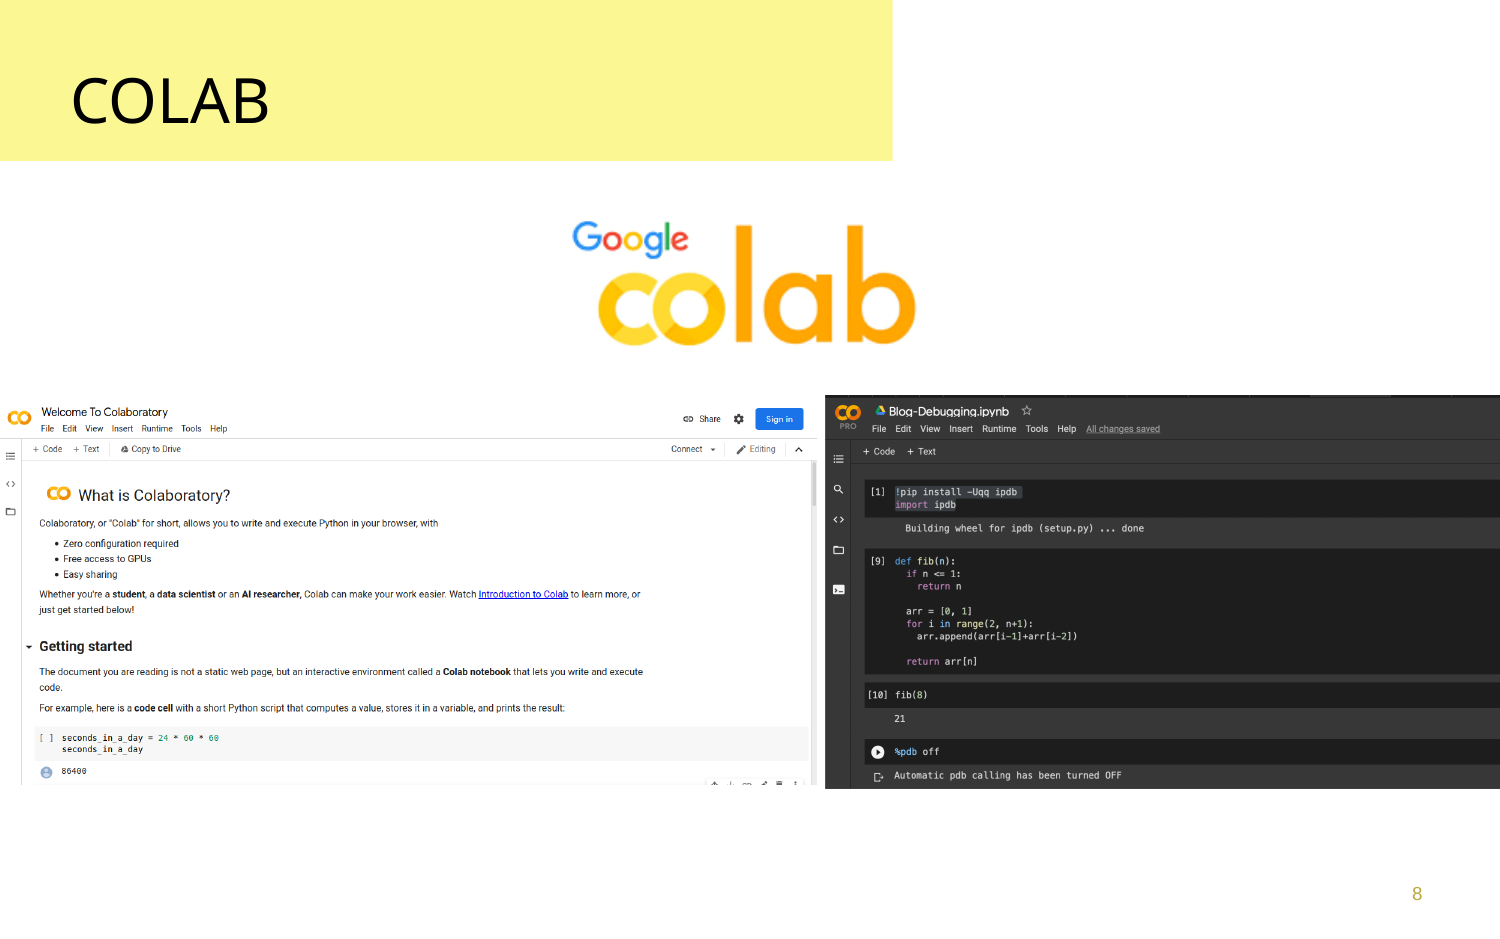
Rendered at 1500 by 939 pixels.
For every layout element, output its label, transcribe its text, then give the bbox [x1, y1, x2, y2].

text_box [0, 0, 893, 161]
picture [825, 395, 1500, 789]
slide_number <number> [1405, 880, 1434, 939]
picture [535, 200, 965, 372]
title COLAB [68, 59, 820, 218]
picture [0, 400, 817, 785]
